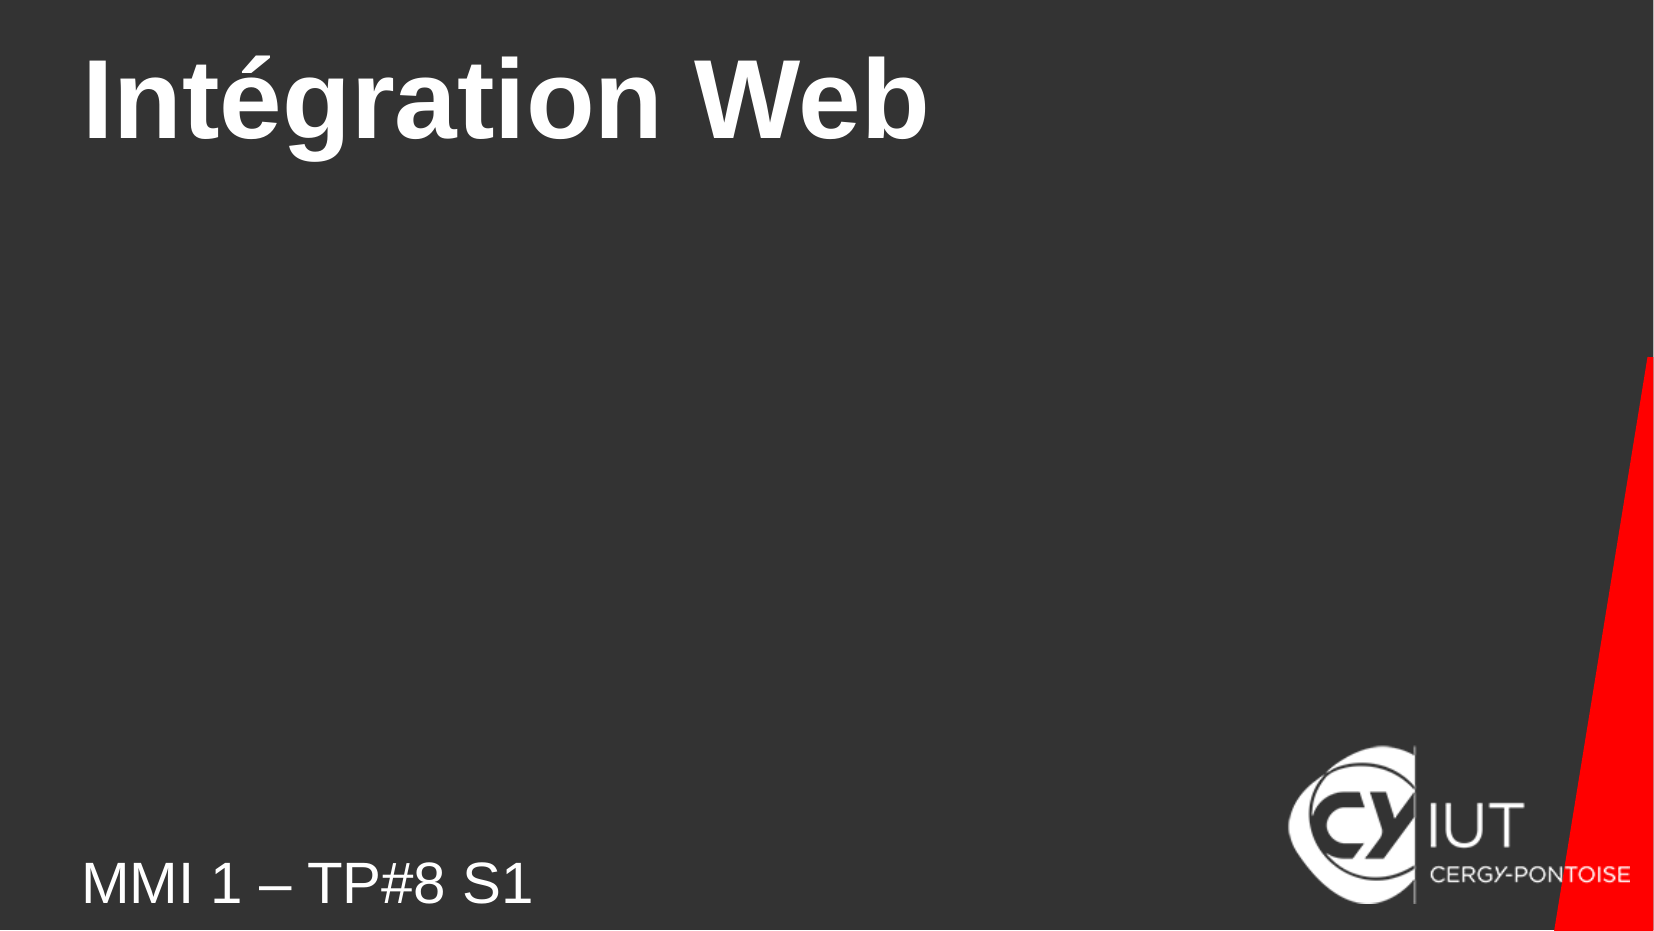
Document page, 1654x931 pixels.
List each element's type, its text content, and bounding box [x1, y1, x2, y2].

title MMI 1 – TP#8 S1 [81, 805, 1205, 931]
text_box [1554, 356, 1654, 931]
title Intégration Web [82, 36, 1571, 226]
picture [1284, 744, 1630, 904]
